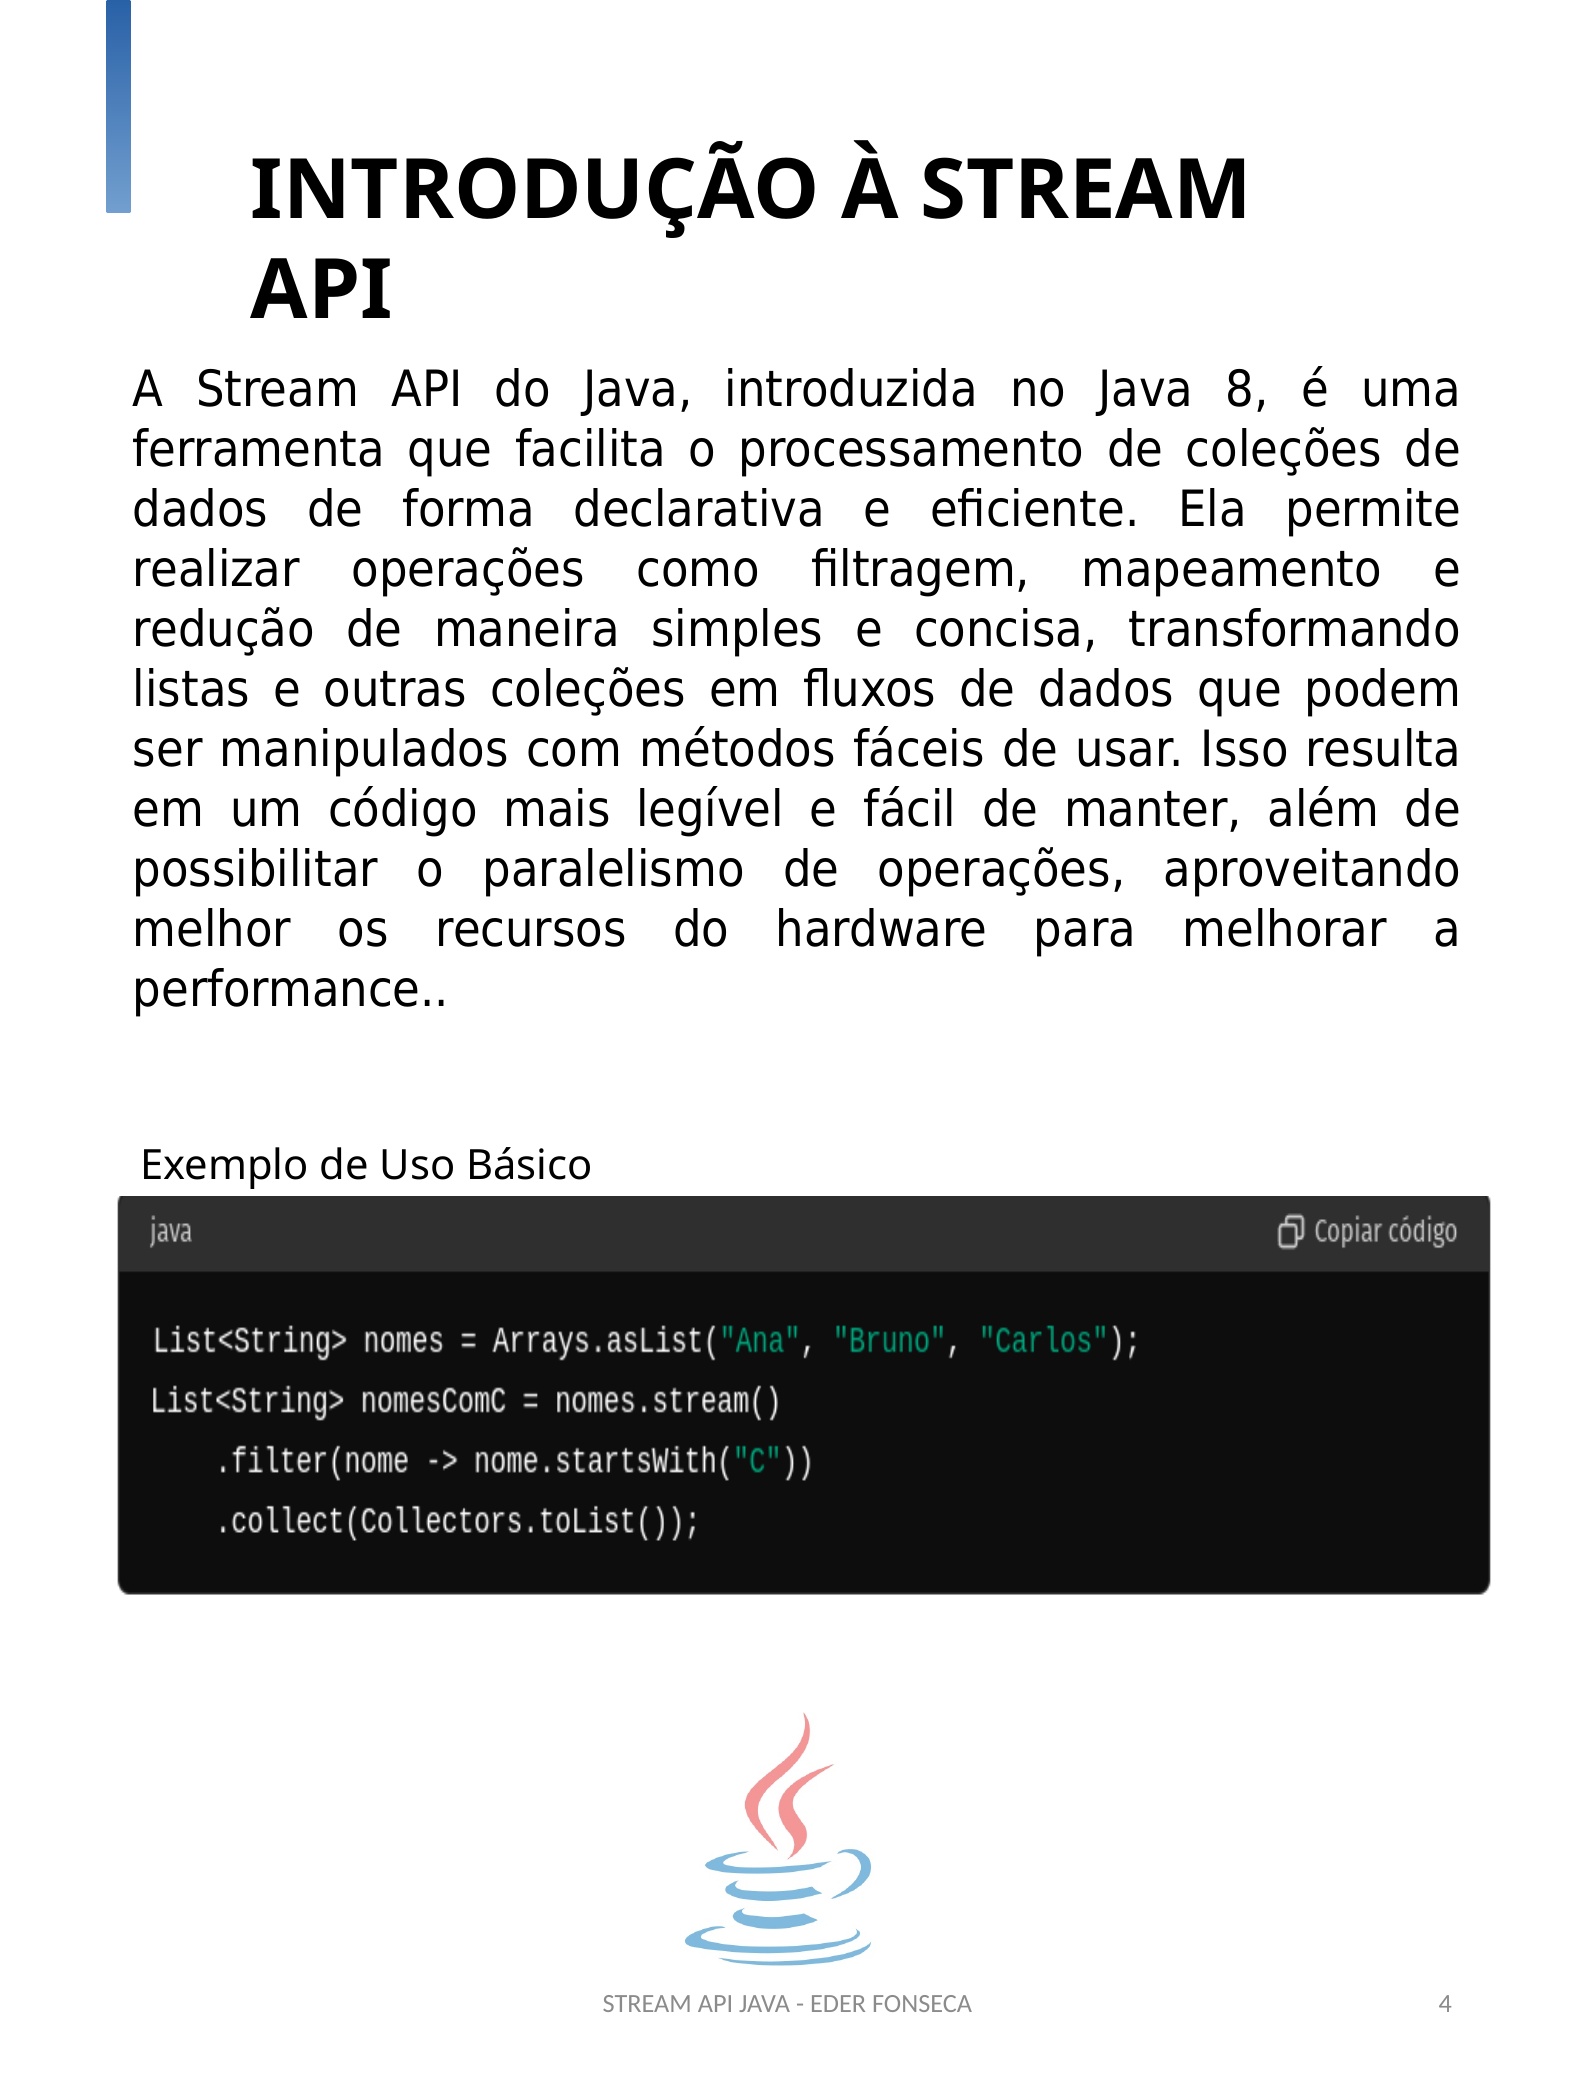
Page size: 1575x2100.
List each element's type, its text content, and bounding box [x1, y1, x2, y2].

picture [115, 1196, 1492, 1599]
picture [679, 1712, 877, 1975]
text_box [106, 0, 131, 213]
text_box A Stream API do Java, introduzida no Java 8, é uma ferramenta que facilita o processamento de coleções de dados de forma declarativa e eficiente. Ela permite realizar operações como filtragem, mapeamento e redução de maneira simples e concisa, transformando listas e outras coleções em fluxos de dados que podem ser manipulados com métodos fáceis de usar. Isso resulta em um código mais legível e fácil de manter, além de possibilitar o paralelismo de operações, aproveitando melhor os recursos do hardware para melhorar a performance.. [118, 348, 1477, 1144]
text_box Exemplo de Uso Básico [125, 1127, 1425, 1192]
text_box INTRODUÇÃO À STREAM API [236, 127, 1329, 343]
